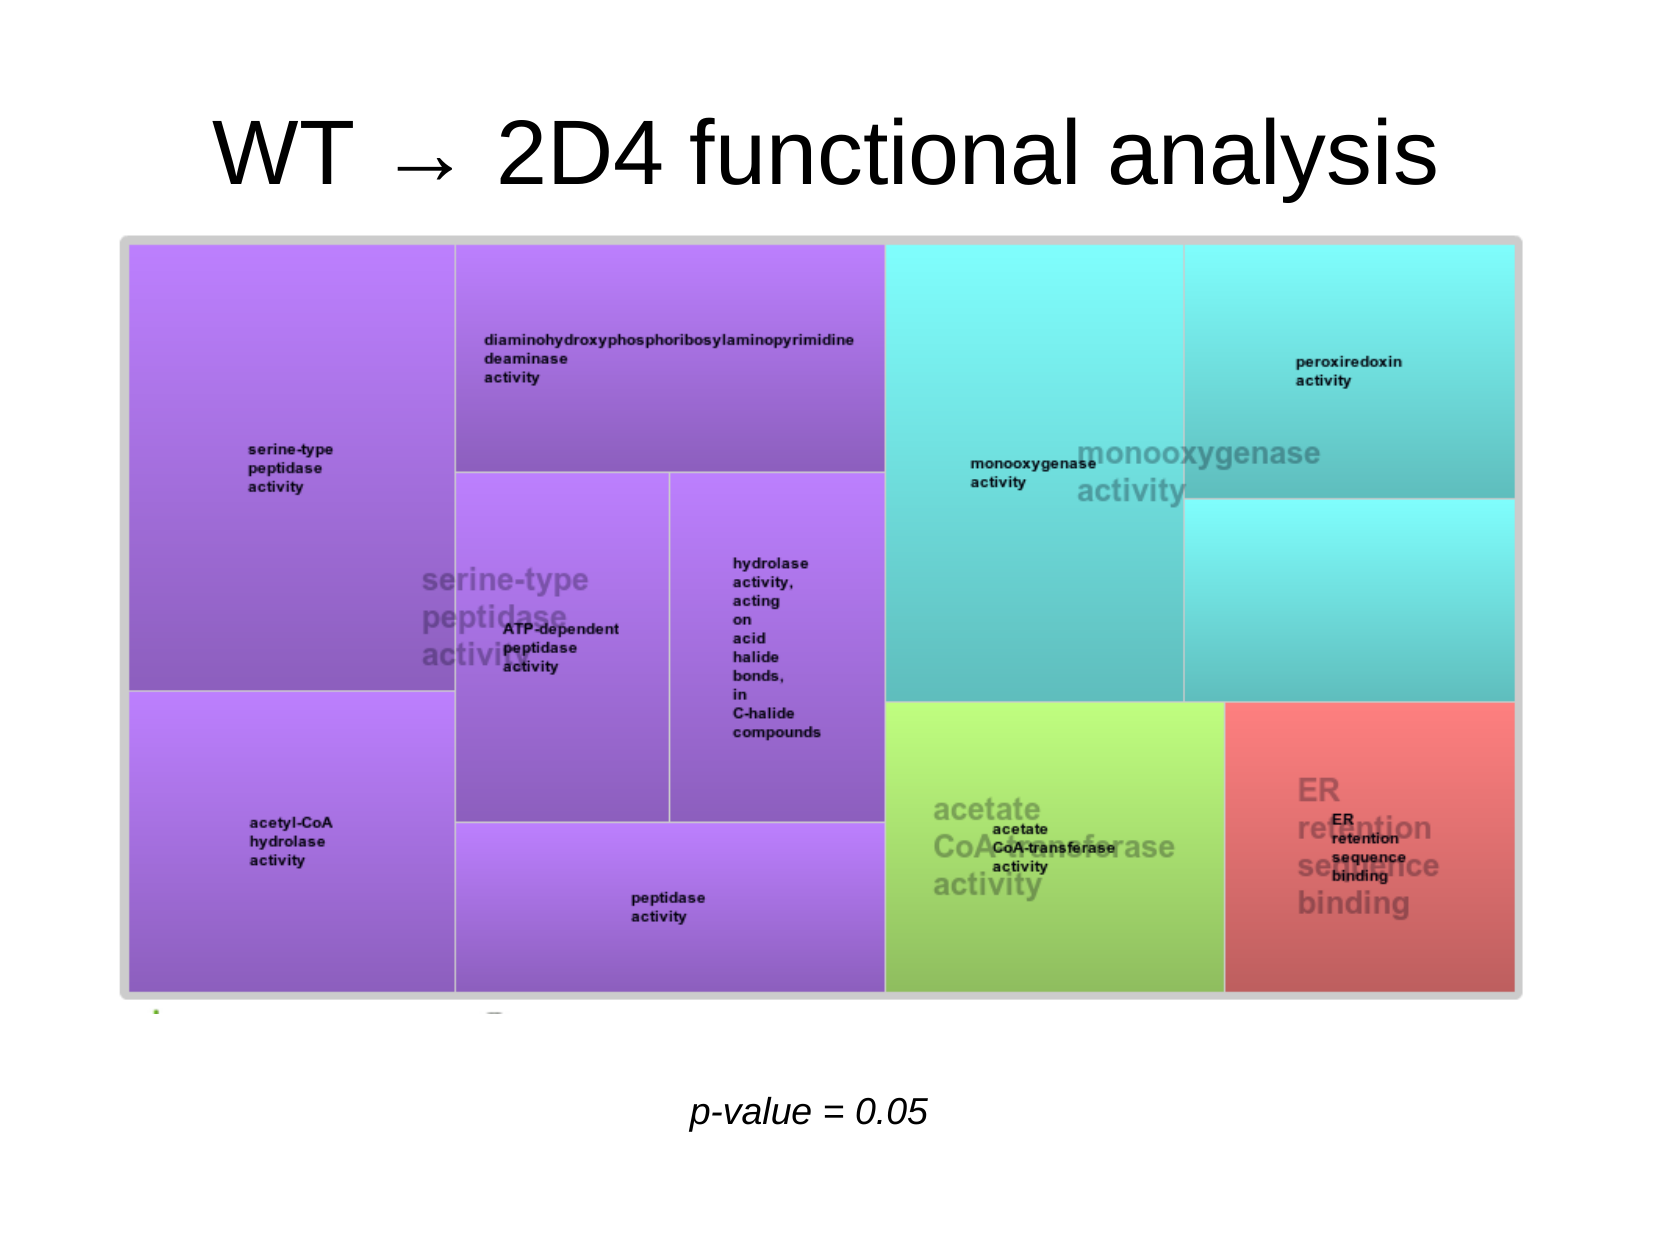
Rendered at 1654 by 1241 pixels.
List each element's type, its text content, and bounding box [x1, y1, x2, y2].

title WT → 2D4 functional analysis [82, 49, 1571, 257]
picture [106, 228, 1551, 1015]
text_box p-value = 0.05 [675, 1083, 943, 1140]
